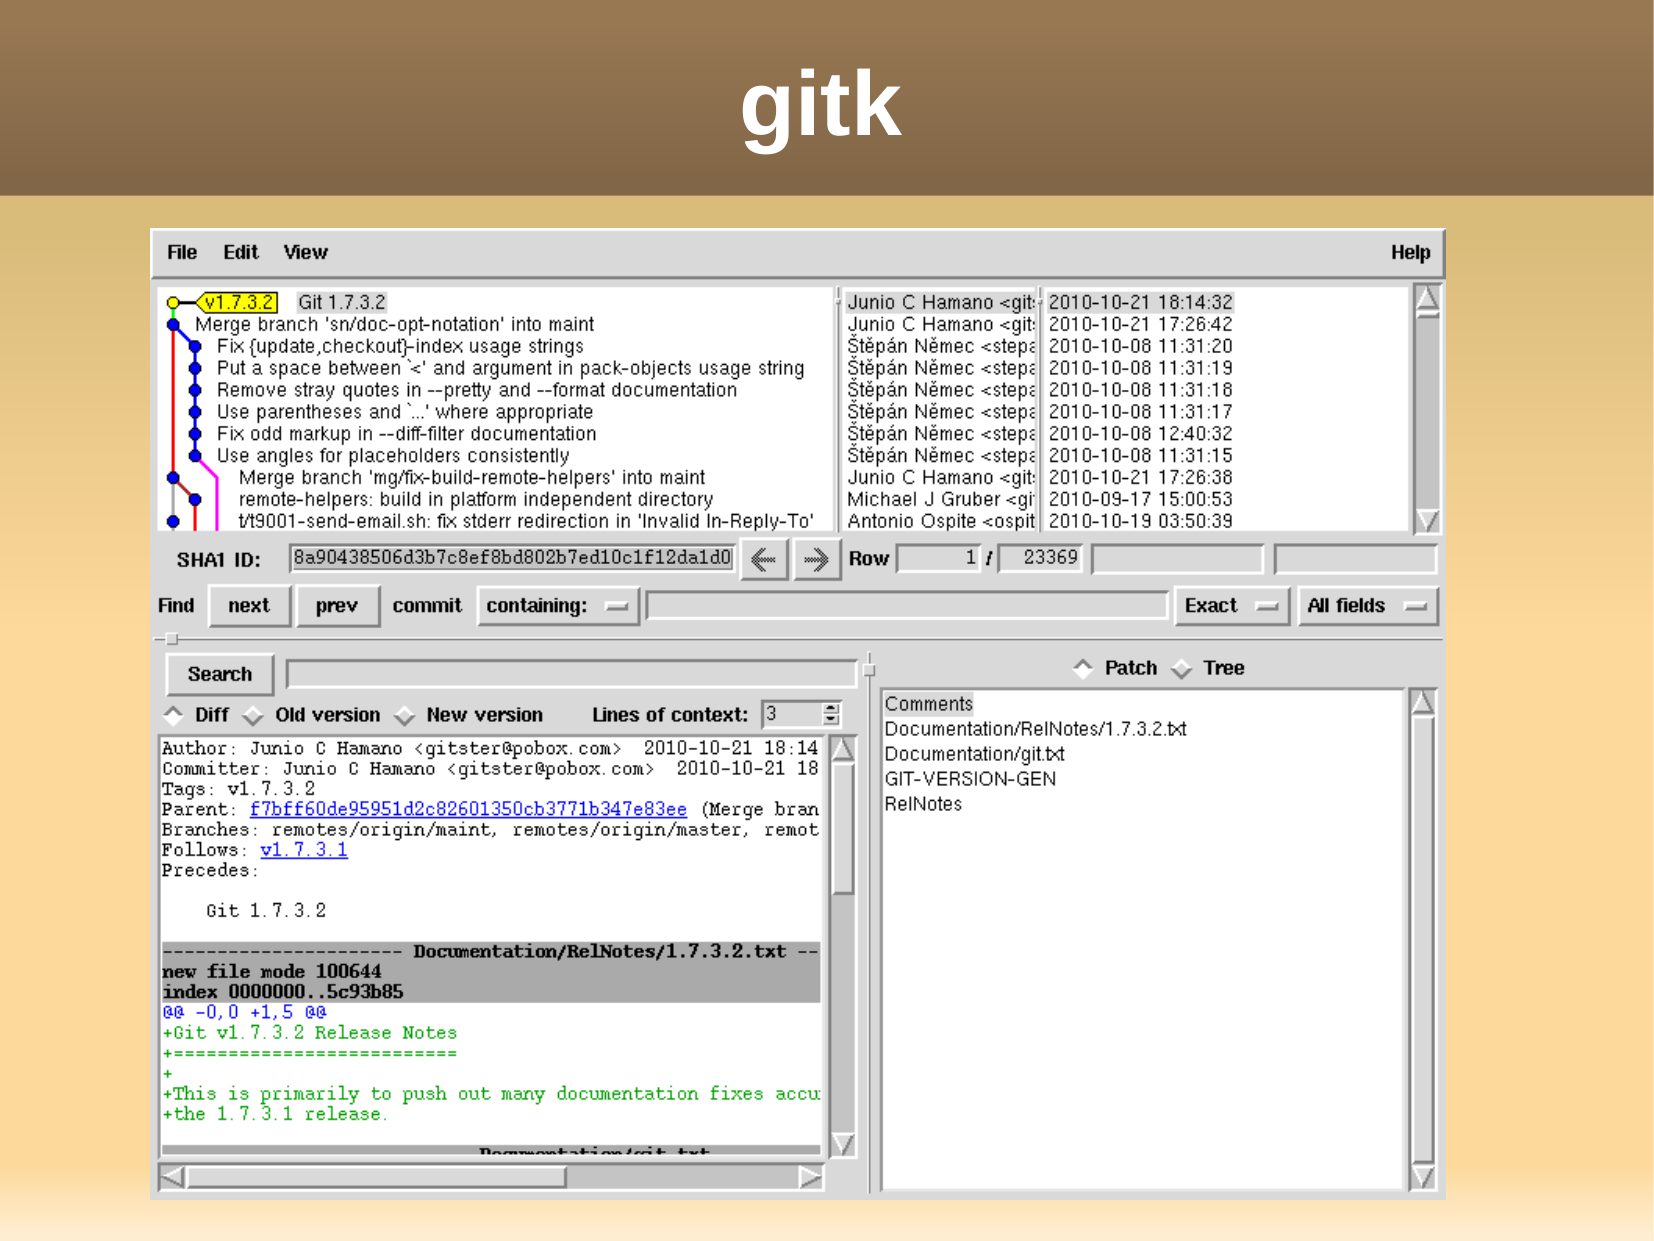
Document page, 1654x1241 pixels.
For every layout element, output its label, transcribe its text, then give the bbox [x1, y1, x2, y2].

title gitk [76, 7, 1565, 200]
picture [0, 0, 1654, 1241]
